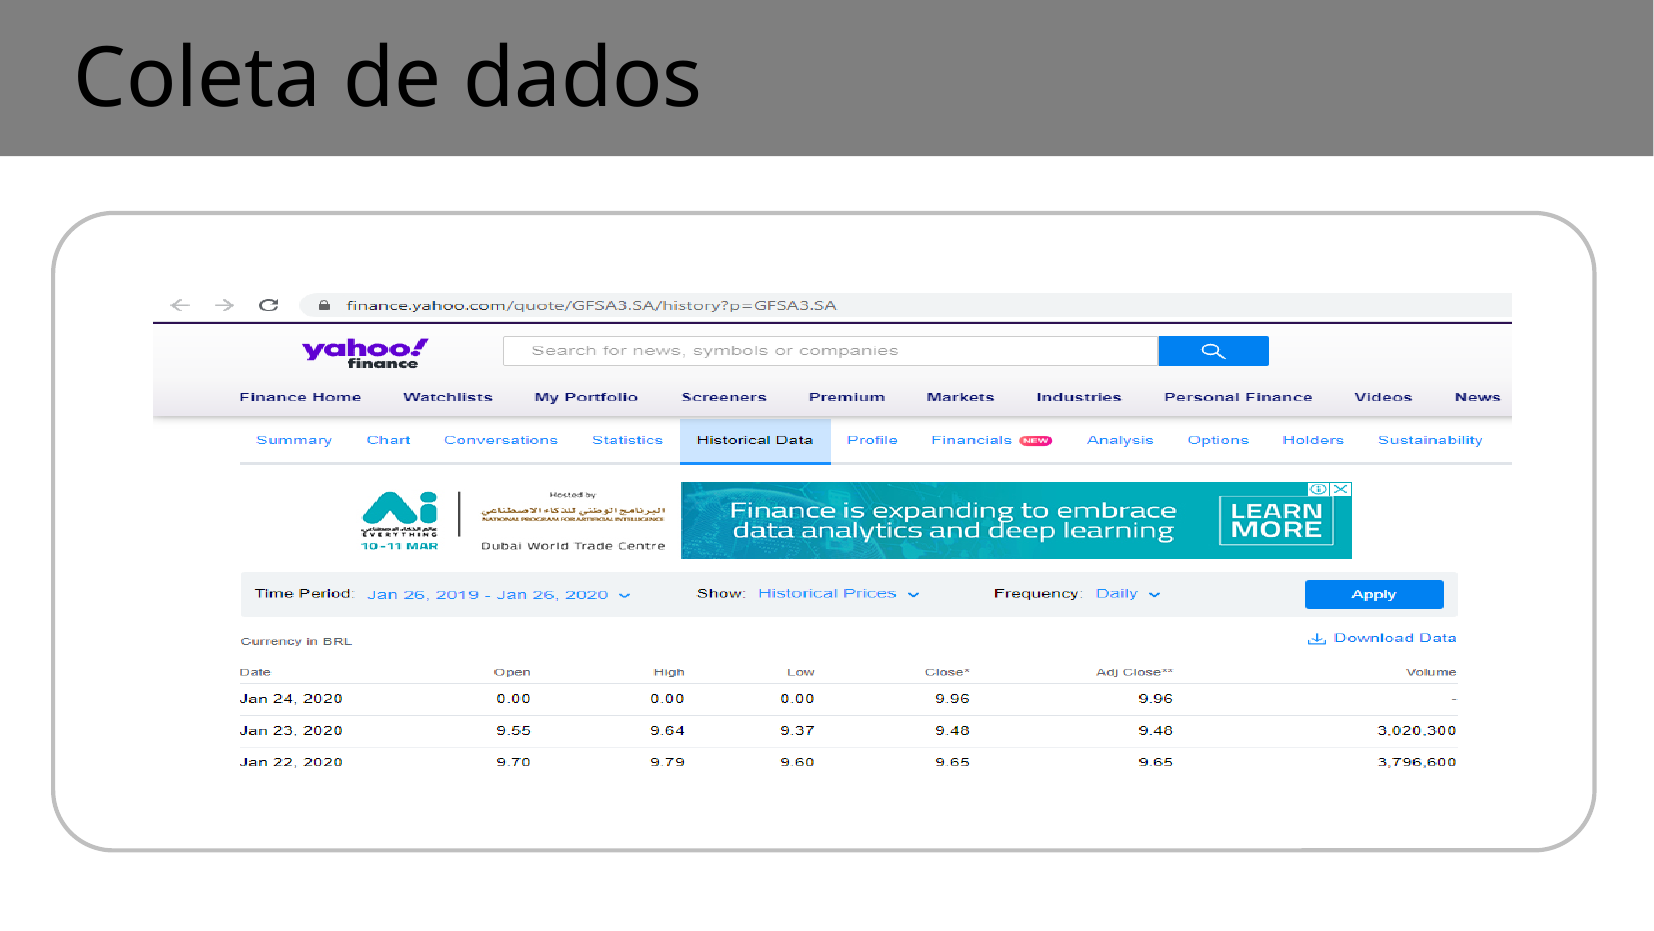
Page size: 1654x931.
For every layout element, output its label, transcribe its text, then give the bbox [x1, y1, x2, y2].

picture [153, 293, 1512, 771]
text_box Coleta de dados [59, 9, 760, 127]
text_box [0, 0, 1654, 157]
